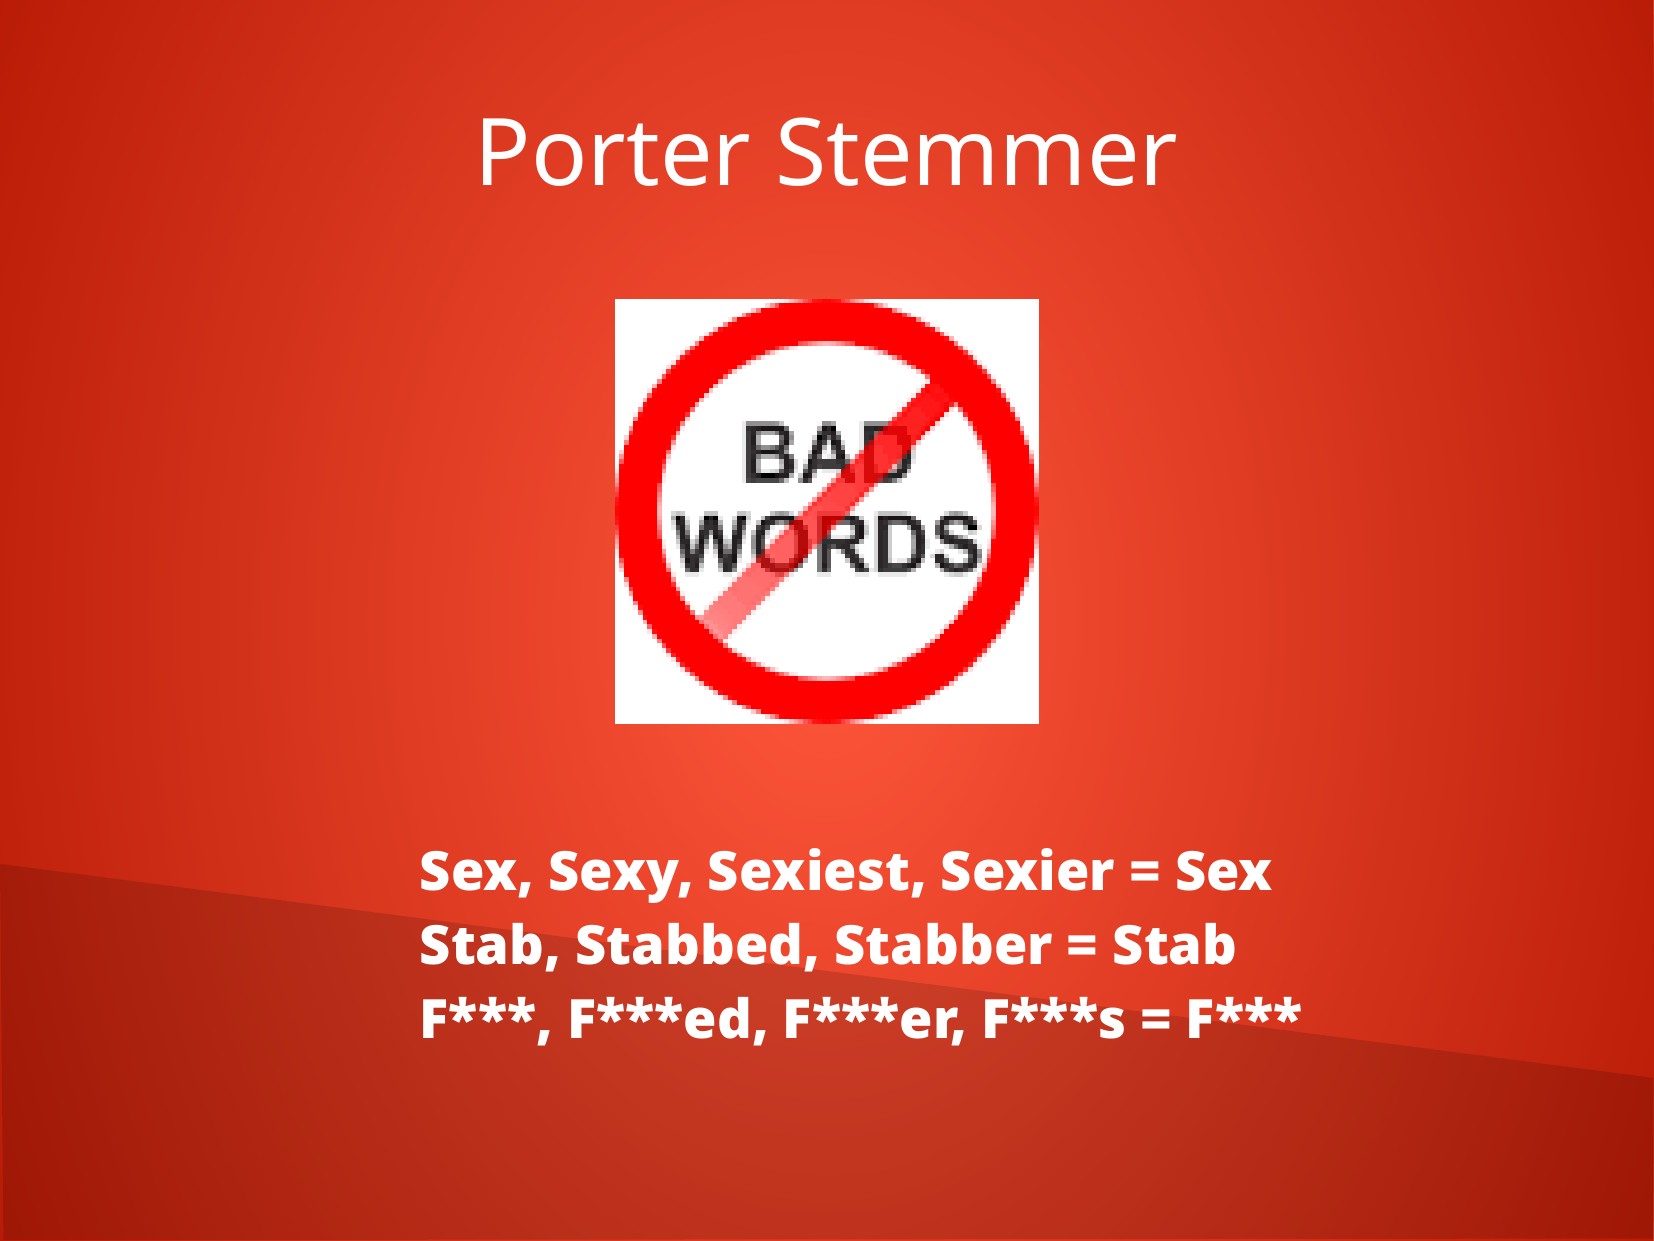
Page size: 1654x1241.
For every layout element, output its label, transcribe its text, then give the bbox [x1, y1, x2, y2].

text_box Sex, Sexy, Sexiest, Sexier = Sex Stab, Stabbed, Stabber = Stab F***, F***ed, F***er, F***s = F*** [405, 825, 1486, 1036]
title Porter Stemmer [82, 47, 1571, 252]
picture [615, 299, 1039, 724]
